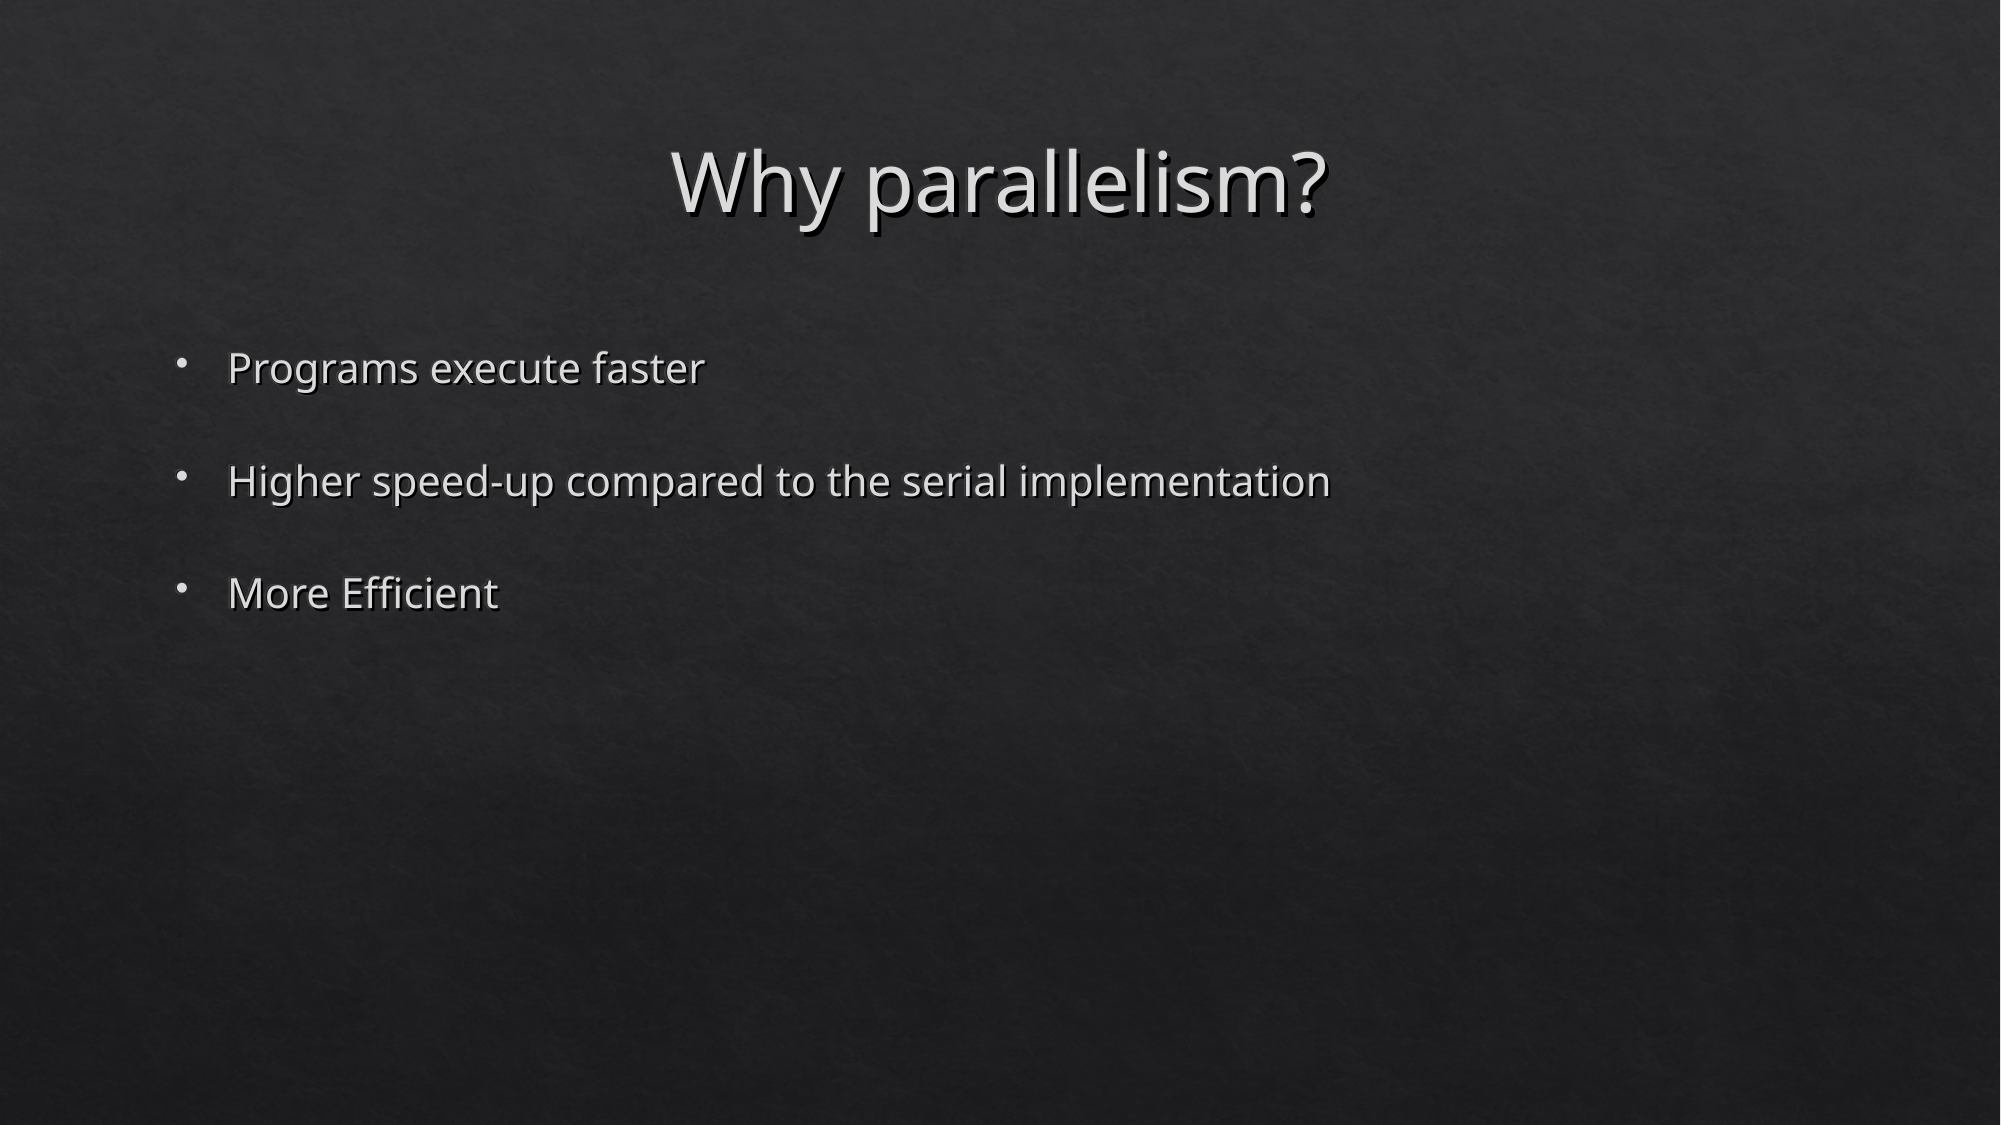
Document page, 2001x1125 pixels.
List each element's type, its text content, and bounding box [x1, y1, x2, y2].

title Why parallelism? [149, 99, 1849, 260]
list Programs execute faster Higher speed-up compared to the serial implementation More Efficient [149, 284, 1849, 950]
